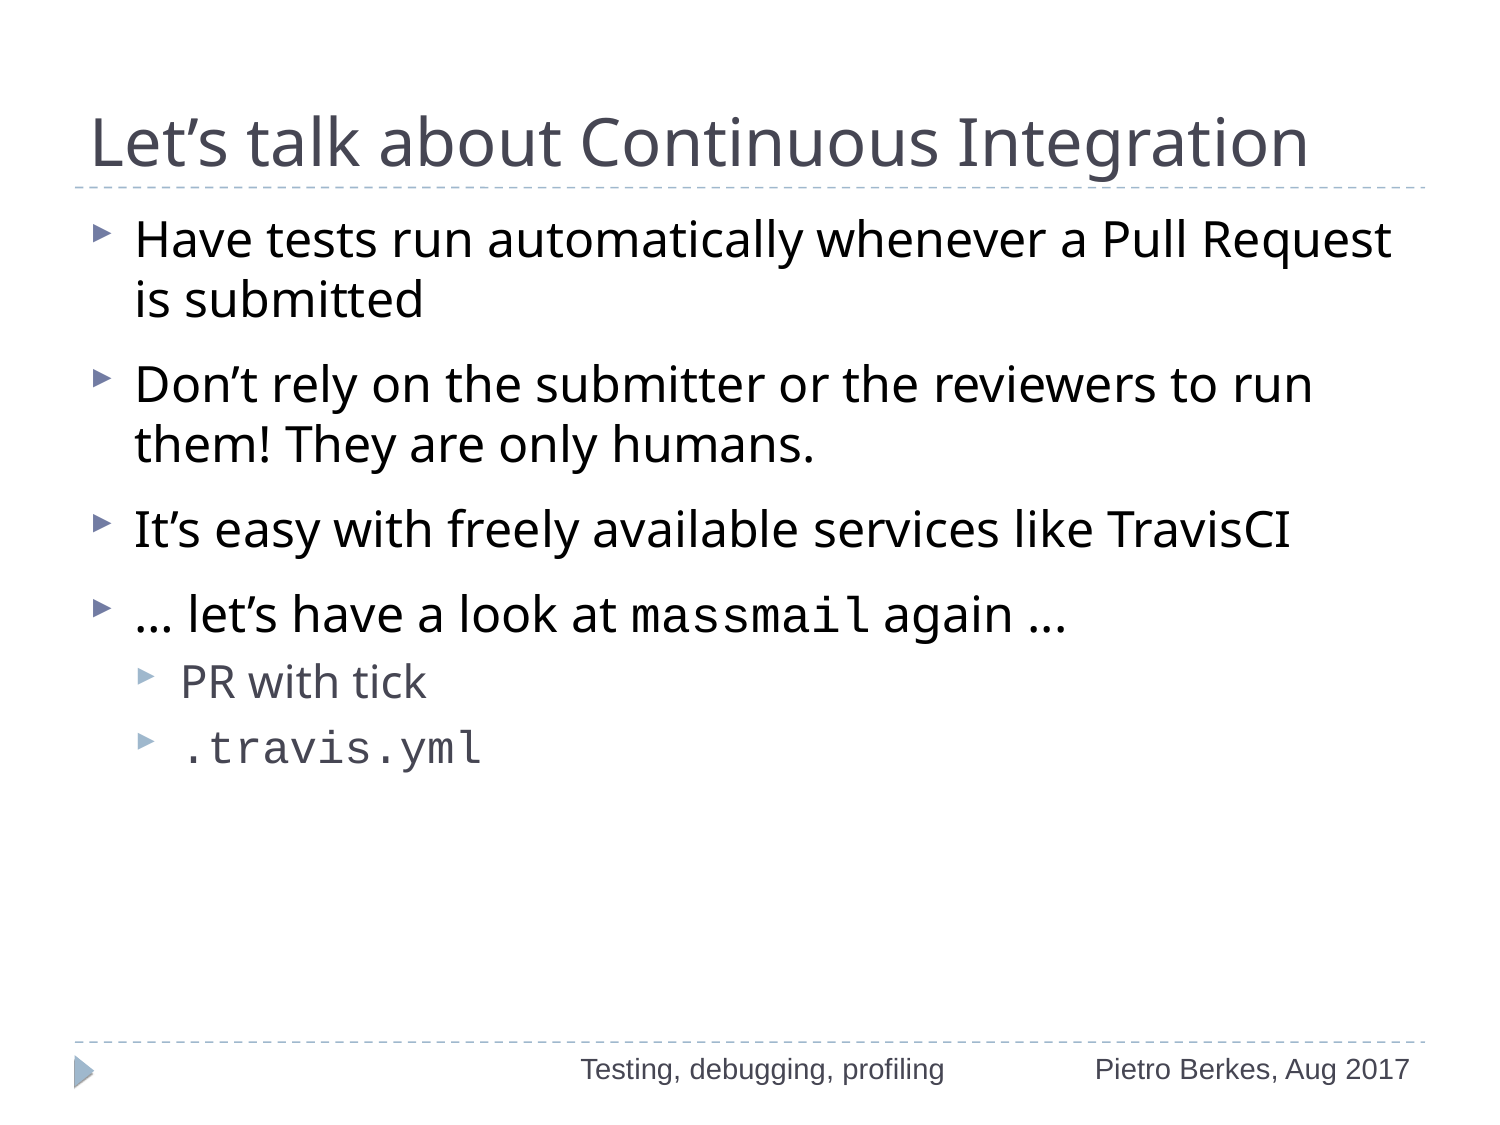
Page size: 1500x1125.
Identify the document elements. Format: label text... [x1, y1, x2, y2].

footer Testing, debugging, profiling [475, 1042, 1051, 1103]
title Let’s talk about Continuous Integration [75, 24, 1425, 188]
list Have tests run automatically whenever a Pull Request is submitted Don’t rely on the submitter or the reviewers to run them! They are only humans. It’s easy with freely available services like TravisCI … let’s have a look at massmail again ... PR with tick .travis.yml [75, 200, 1425, 1010]
slide_number Pietro Berkes, Aug 2017 [1051, 1042, 1426, 1103]
